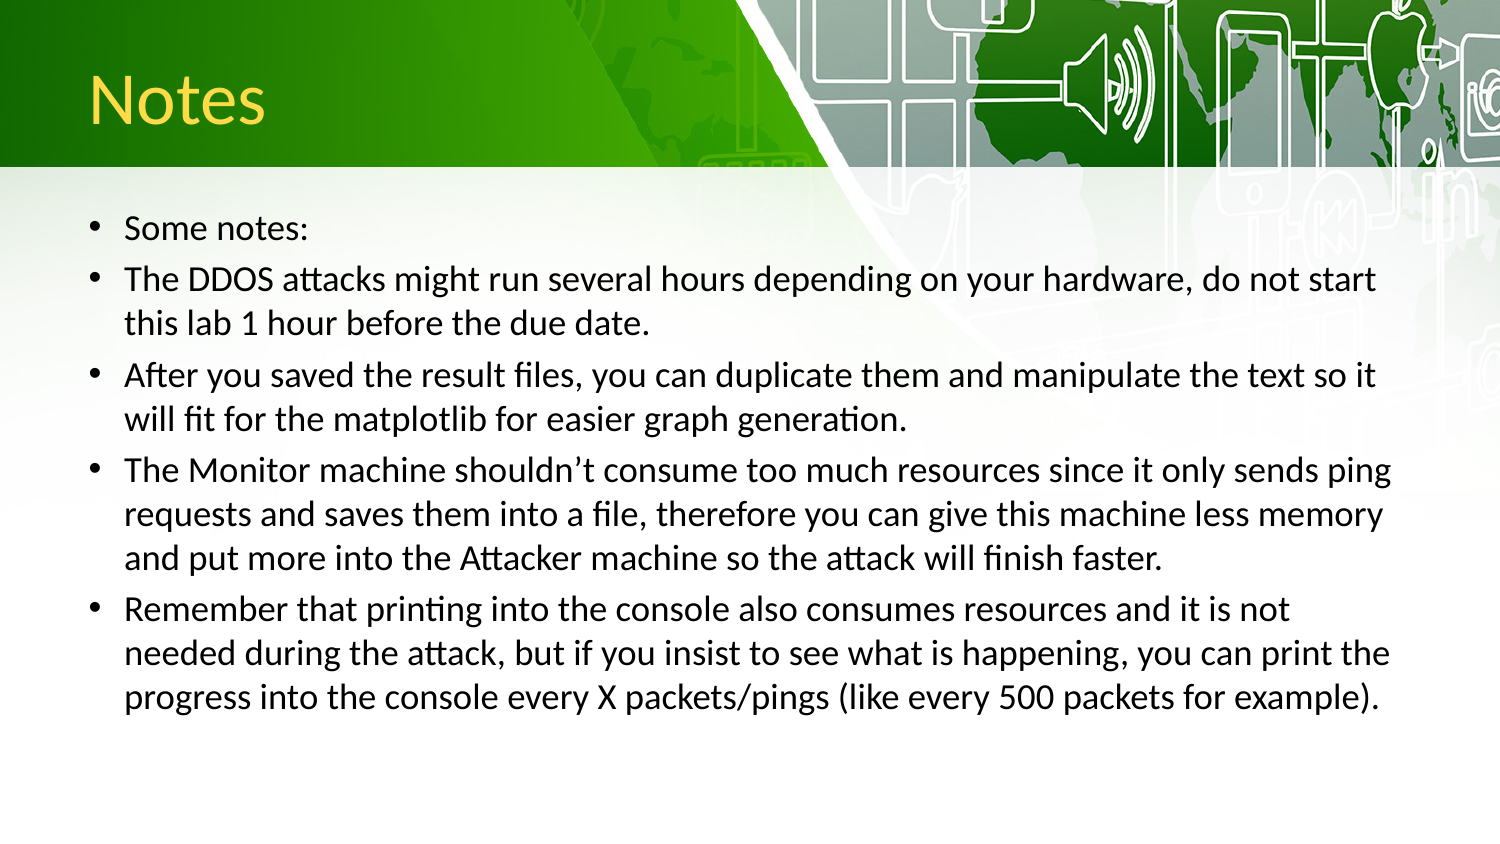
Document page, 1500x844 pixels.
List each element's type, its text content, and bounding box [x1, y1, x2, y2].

picture [0, 0, 1500, 844]
title Notes [73, 21, 1427, 168]
list Some notes: The DDOS attacks might run several hours depending on your hardware, do not start this lab 1 hour before the due date. After you saved the result files, you can duplicate them and manipulate the text so it will fit for the matplotlib for easier graph generation. The Monitor machine shouldn’t consume too much resources since it only sends ping requests and saves them into a file, therefore you can give this machine less memory and put more into the Attacker machine so the attack will finish faster. Remember that printing into the console also consumes resources and it is not needed during the attack, but if you insist to see what is happening, you can print the progress into the console every X packets/pings (like every 500 packets for example). [73, 196, 1427, 773]
